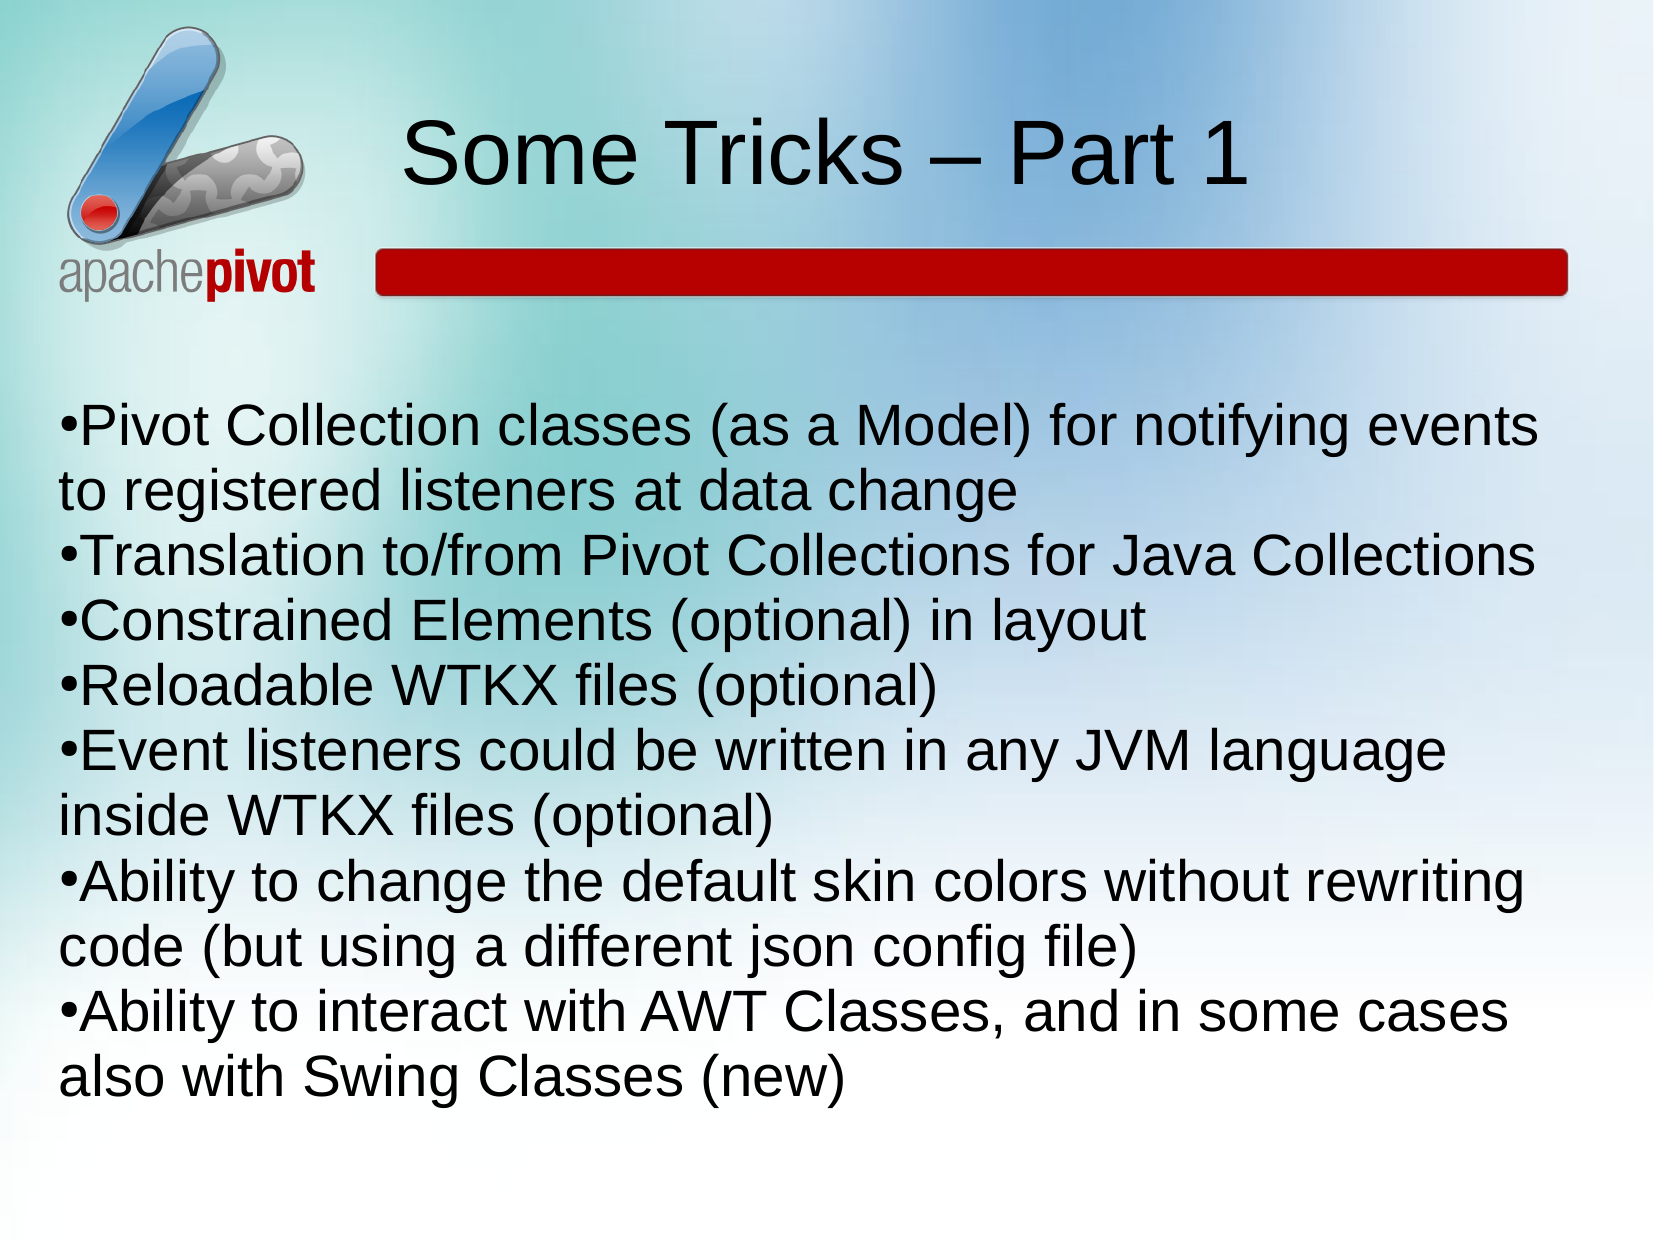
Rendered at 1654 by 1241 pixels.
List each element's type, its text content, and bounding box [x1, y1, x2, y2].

subtitle Pivot Collection classes (as a Model) for notifying events to registered listeners at data change Translation to/from Pivot Collections for Java Collections Constrained Elements (optional) in layout Reloadable WTKX files (optional) Event listeners could be written in any JVM language inside WTKX files (optional) Ability to change the default skin colors without rewriting code (but using a different json config file) Ability to interact with AWT Classes, and in some cases also with Swing Classes (new) [59, 290, 1595, 1211]
title Some Tricks – Part 1 [315, 49, 1571, 257]
picture [0, 0, 1654, 1241]
